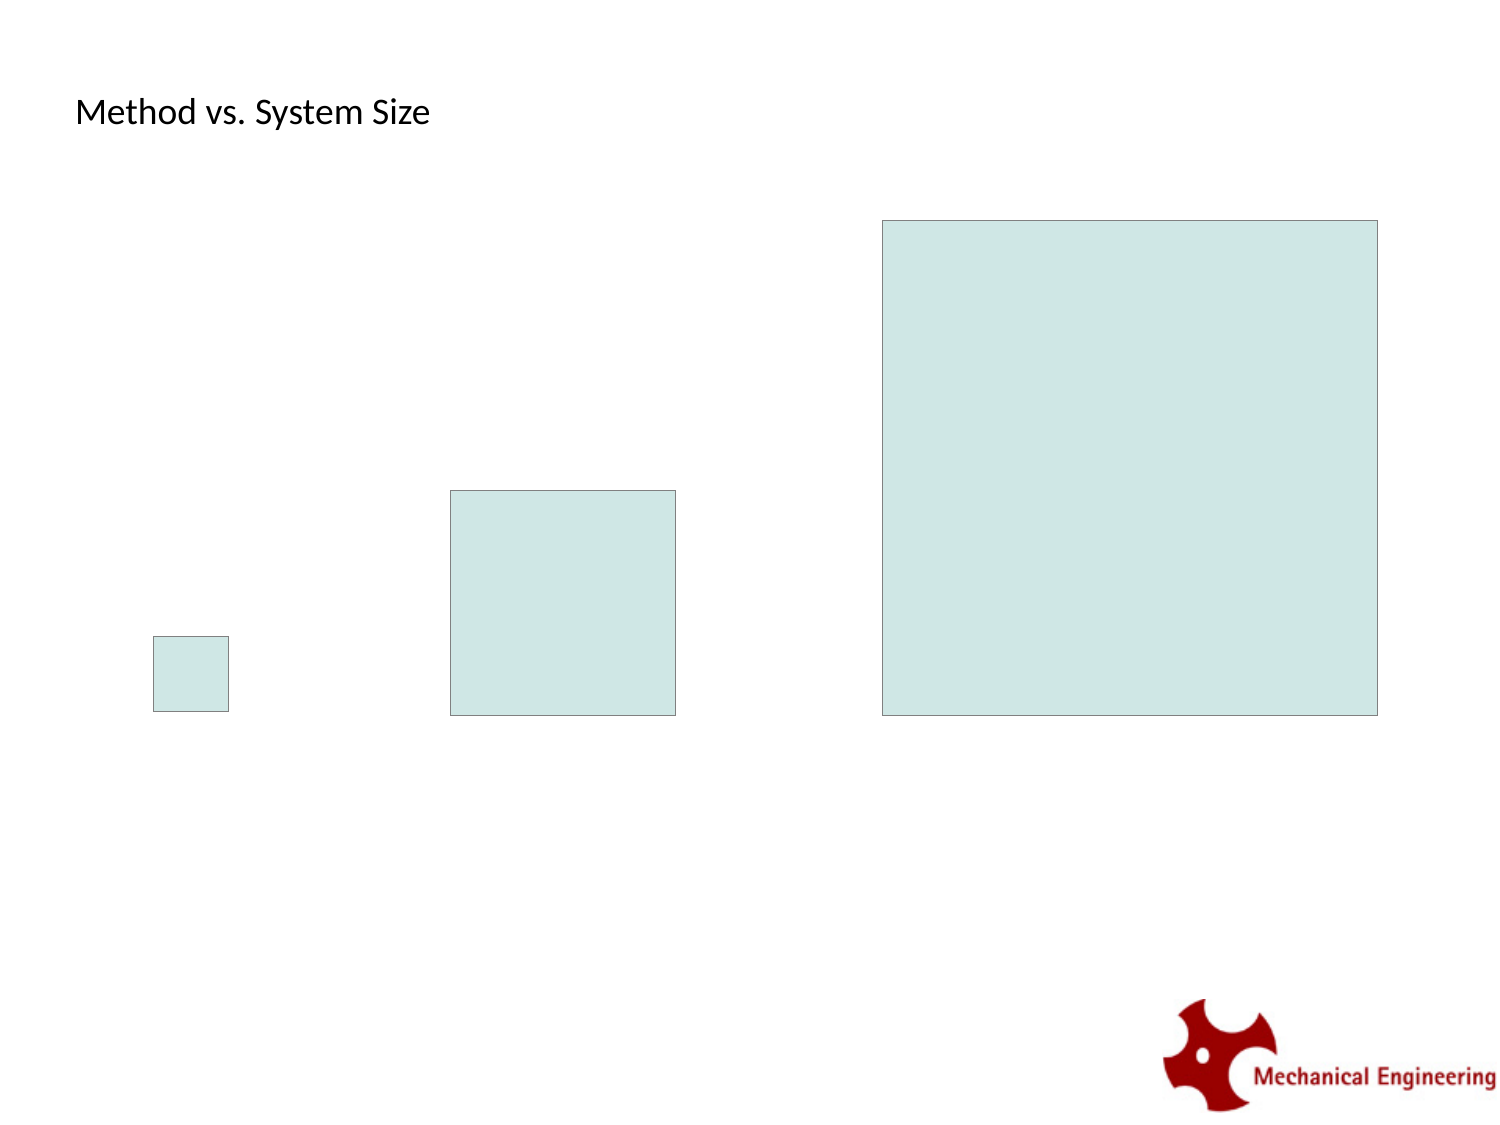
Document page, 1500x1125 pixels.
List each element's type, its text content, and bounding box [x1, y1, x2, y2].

text_box [882, 220, 1378, 716]
text_box [450, 490, 676, 716]
title Method vs. System Size [75, 21, 1425, 209]
text_box [153, 636, 229, 712]
picture [1162, 999, 1497, 1113]
